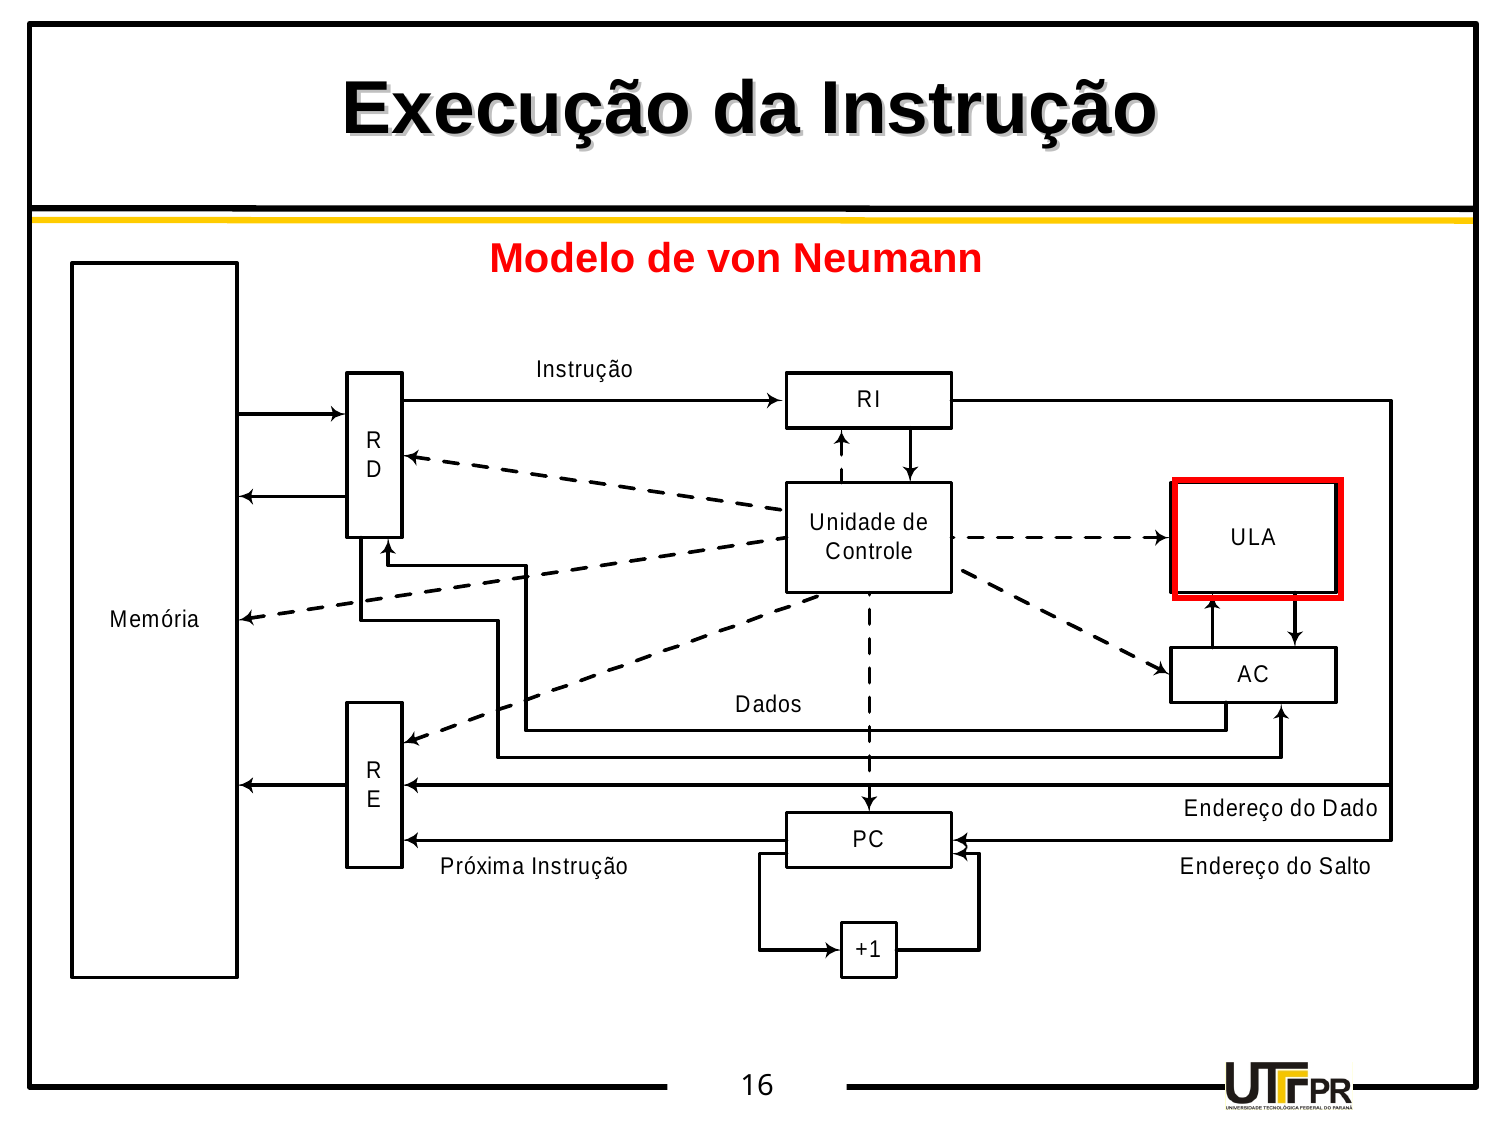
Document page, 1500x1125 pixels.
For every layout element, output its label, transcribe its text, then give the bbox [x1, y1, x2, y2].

picture [1225, 1062, 1353, 1110]
title Execução da Instrução [41, 65, 1459, 158]
chart [64, 255, 1424, 986]
list Modelo de von Neumann [72, 231, 1400, 255]
